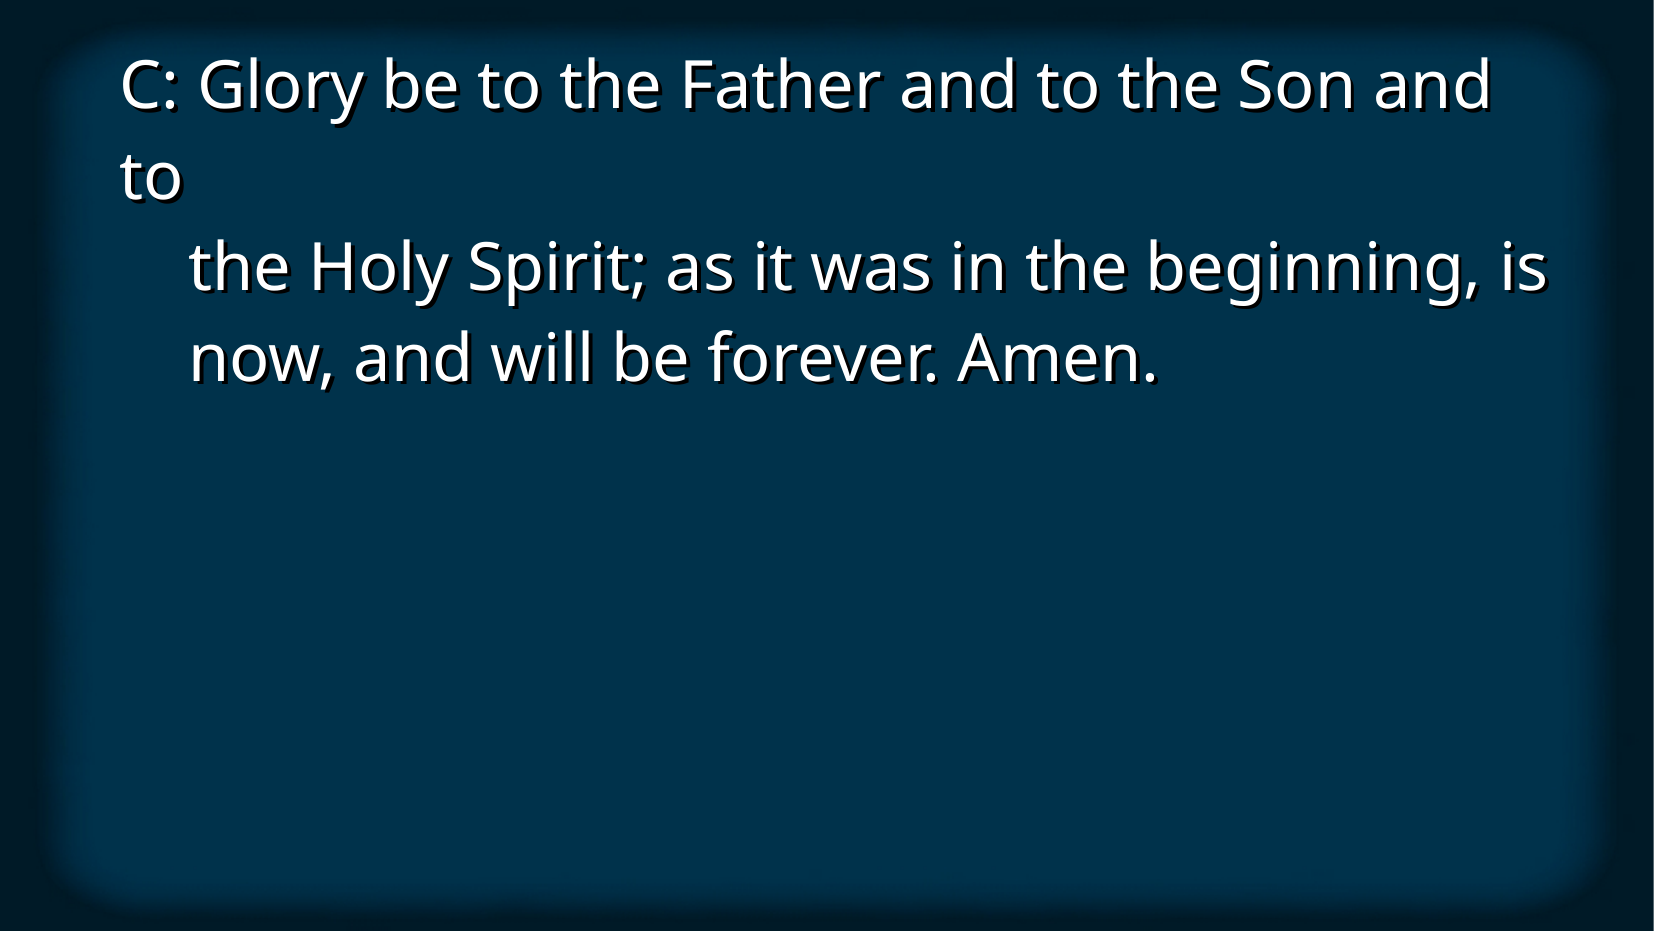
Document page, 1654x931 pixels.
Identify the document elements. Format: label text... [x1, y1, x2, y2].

picture [0, 0, 1654, 931]
text_box C: Glory be to the Father and to the Son and to the Holy Spirit; as it was in the beginning, is now, and will be forever. Amen. [105, 30, 1576, 312]
